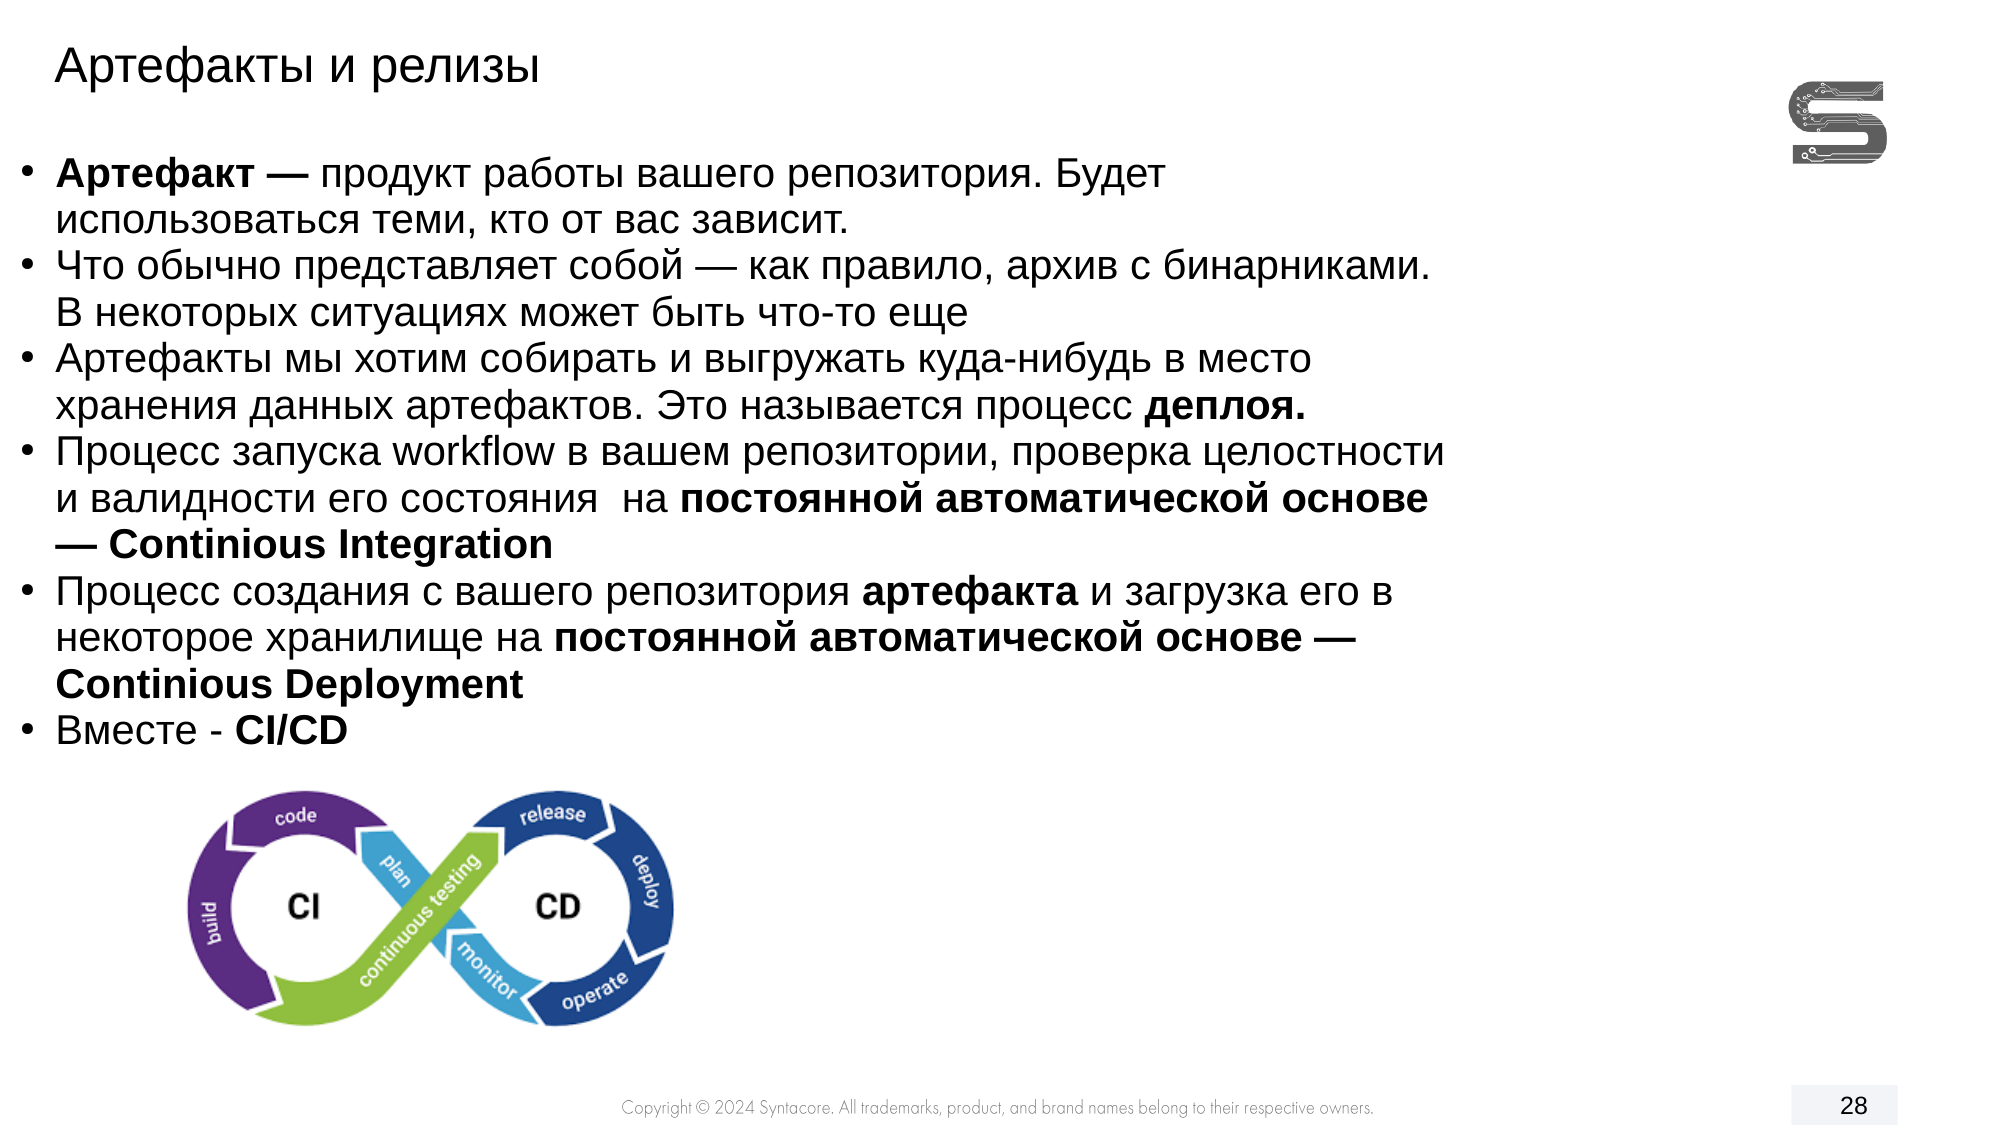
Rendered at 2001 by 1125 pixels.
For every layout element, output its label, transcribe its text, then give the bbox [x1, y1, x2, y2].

text_box Артефакты и релизы [0, 29, 857, 101]
text_box <number> [1825, 1084, 1969, 1125]
picture [182, 785, 680, 1034]
text_box Артефакт — продукт работы вашего репозитория. Будет использоваться теми, кто от вас зависит. Что обычно представляет собой — как правило, архив с бинарниками. В некоторых ситуациях может быть что-то еще Артефакты мы хотим собирать и выгружать куда-нибудь в место хранения данных артефактов. Это называется процесс деплоя. Процесс запуска workflow в вашем репозитории, проверка целостности и валидности его состояния на постоянной автоматической основе — Continious Integration Процесс создания с вашего репозитория артефакта и загрузка его в некоторое хранилище на постоянной автоматической основе — Continious Deployment Вместе - CI/CD [5, 141, 1477, 761]
picture [1788, 81, 1887, 164]
picture [621, 1094, 1381, 1119]
